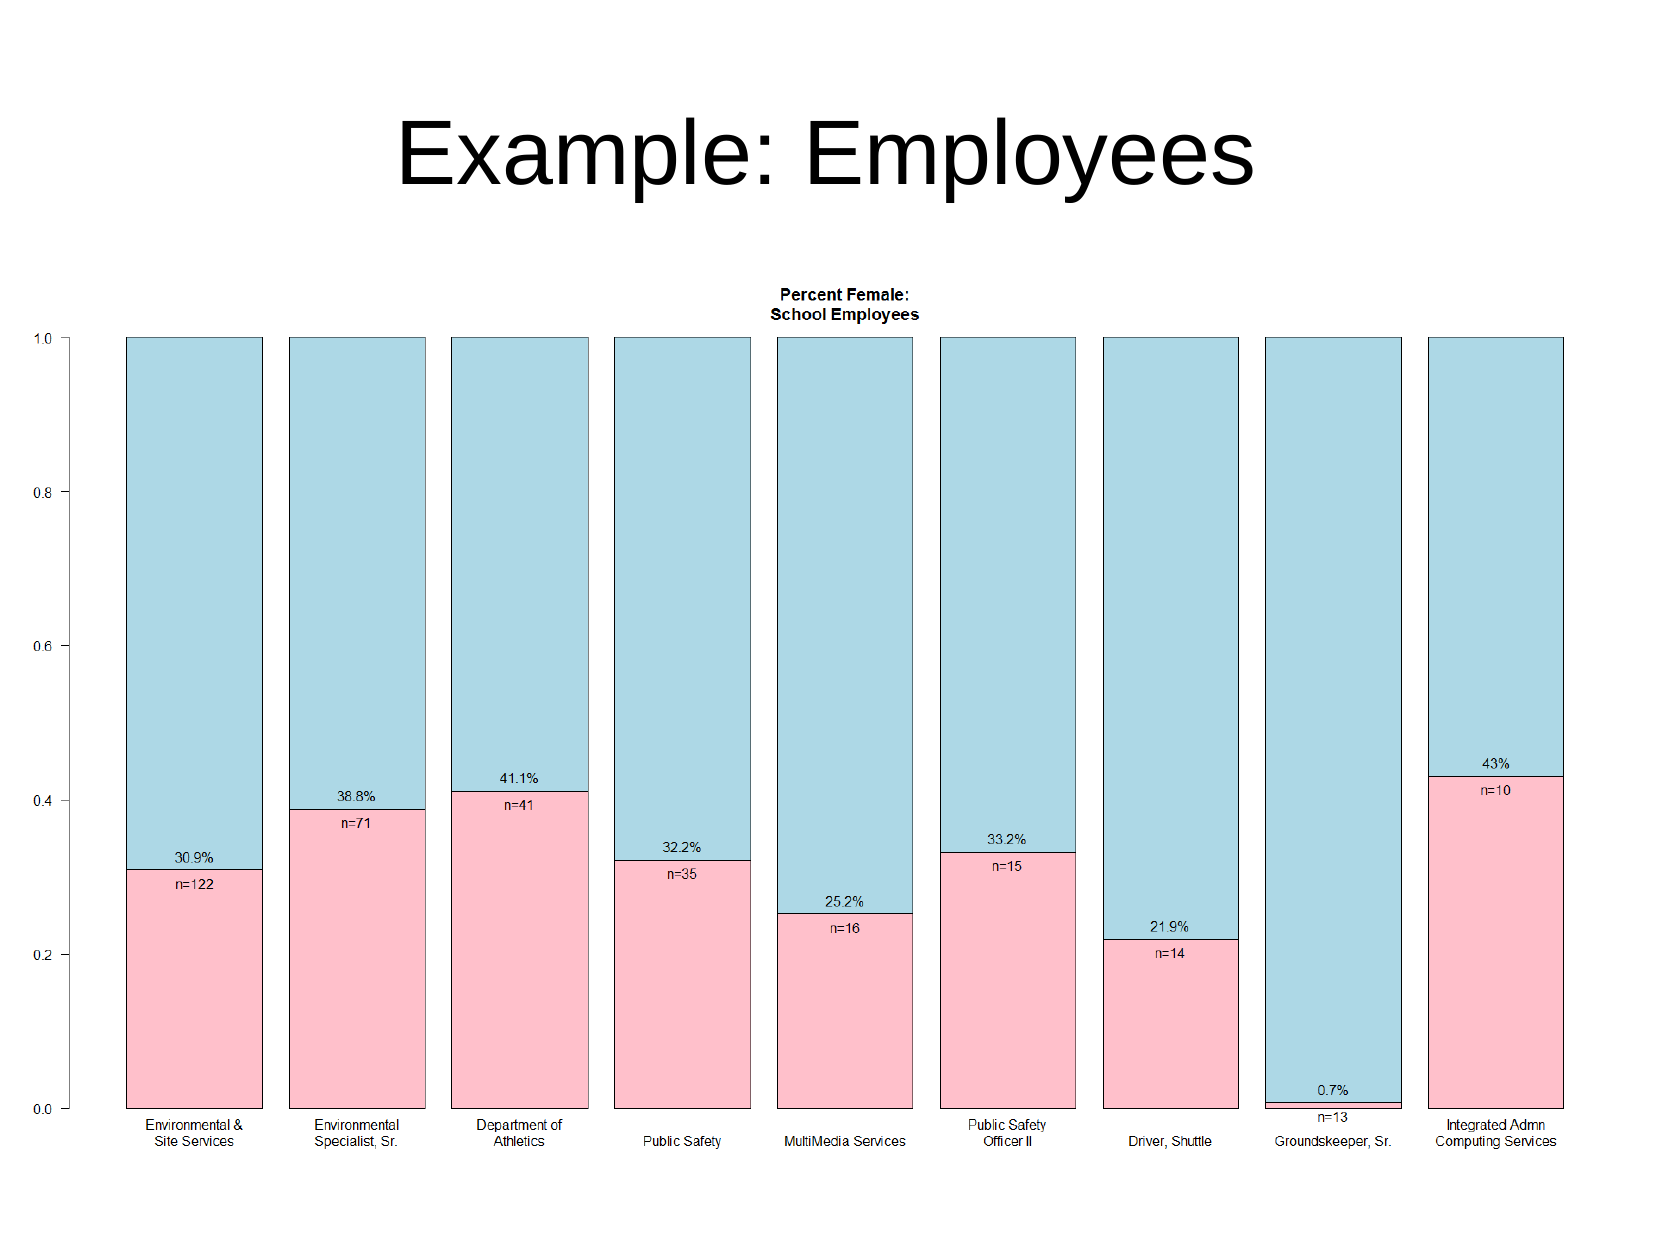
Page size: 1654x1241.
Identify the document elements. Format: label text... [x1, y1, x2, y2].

title Example: Employees [82, 49, 1571, 257]
picture [1, 269, 1654, 1201]
